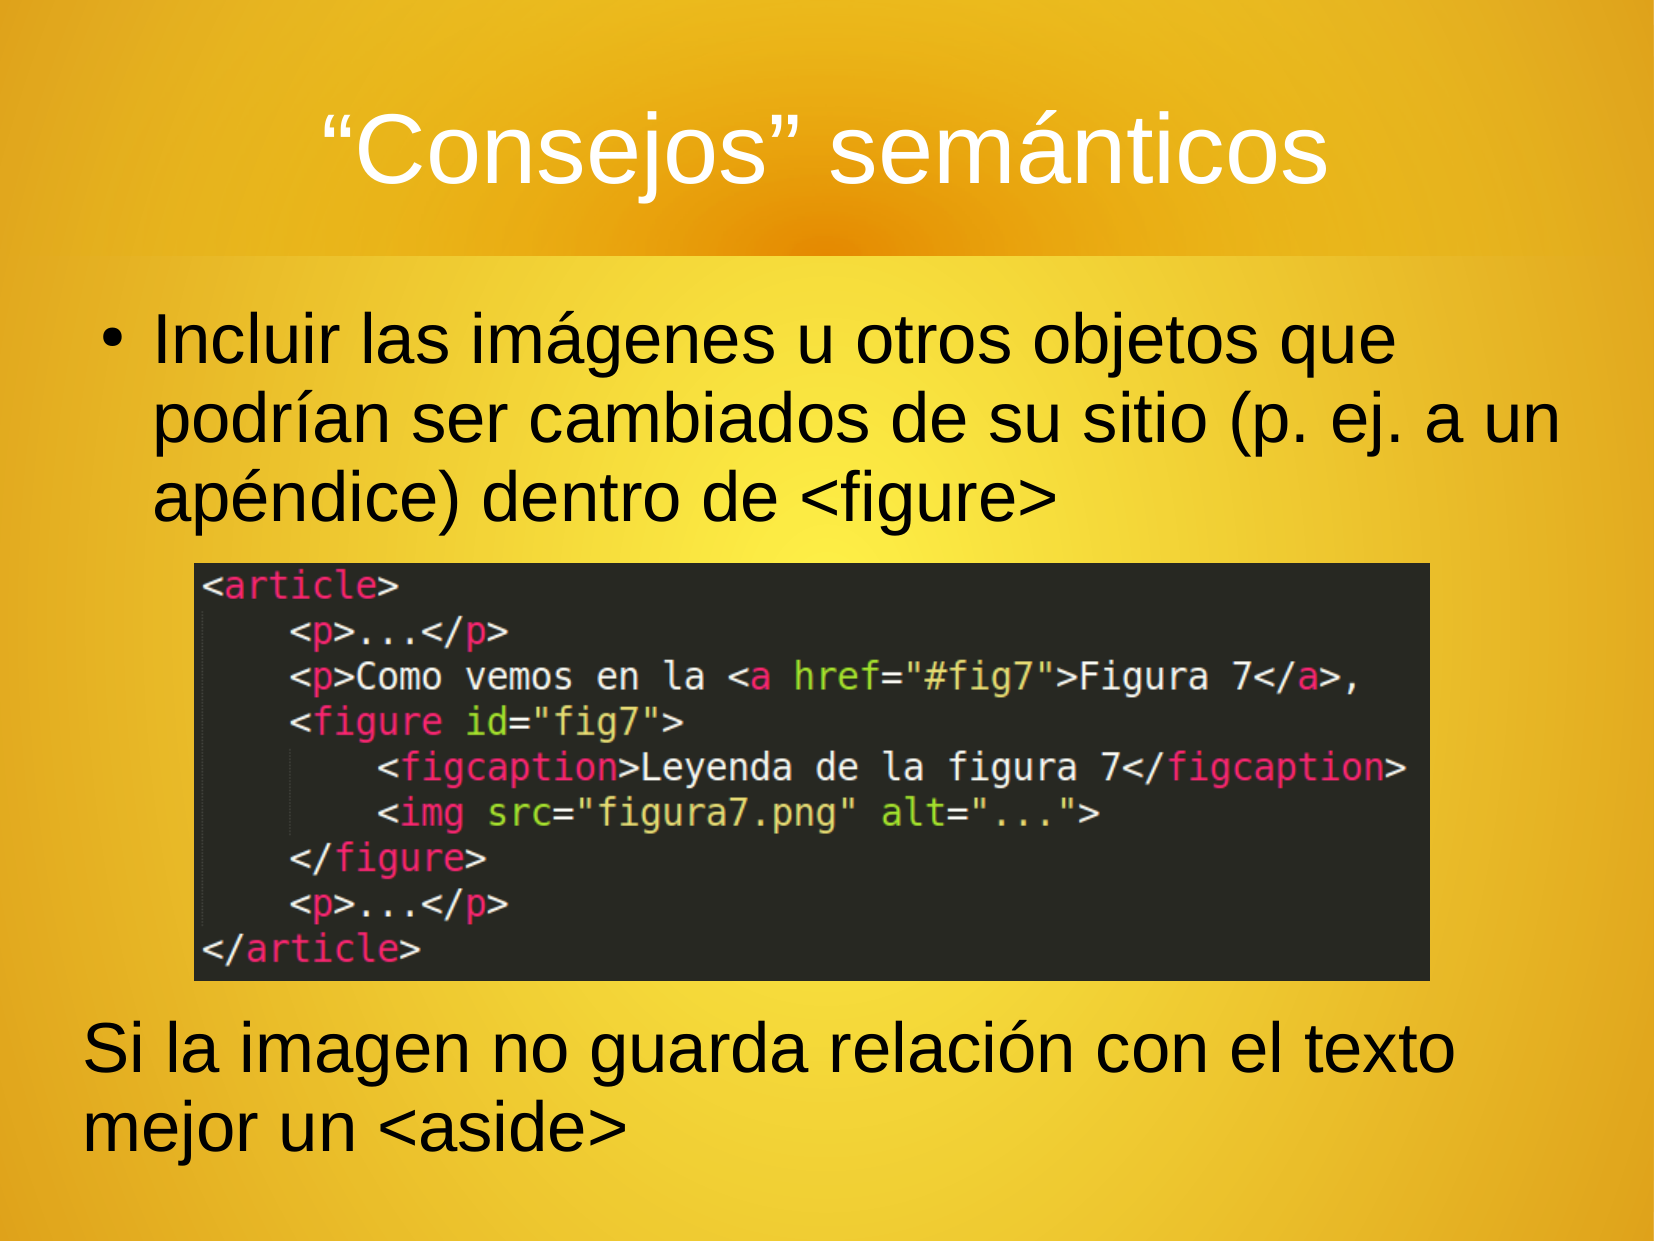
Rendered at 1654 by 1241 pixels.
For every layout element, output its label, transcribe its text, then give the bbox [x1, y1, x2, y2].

list Incluir las imágenes u otros objetos que podrían ser cambiados de su sitio (p. ej. a un apéndice) dentro de <figure> Si la imagen no guarda relación con el texto mejor un <aside> [82, 299, 1571, 1170]
title “Consejos” semánticos [82, 47, 1571, 252]
picture [194, 563, 1430, 981]
